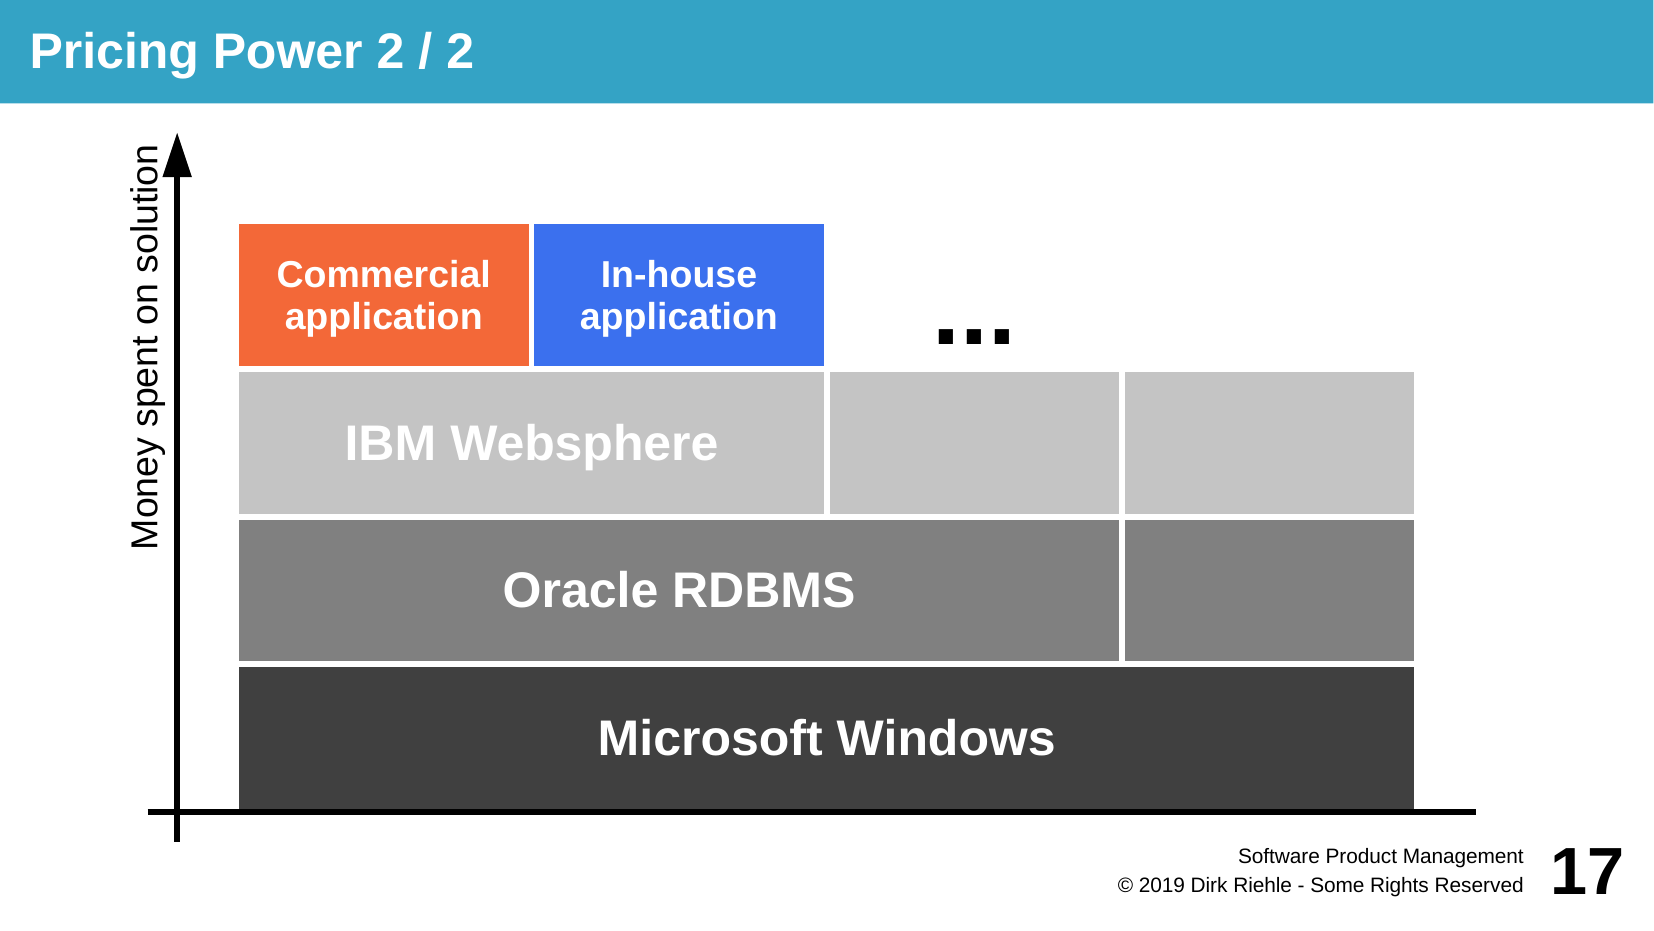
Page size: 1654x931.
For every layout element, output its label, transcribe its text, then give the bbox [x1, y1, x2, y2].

text_box Microsoft Windows [236, 665, 1418, 809]
text_box Oracle RDBMS [236, 517, 1122, 665]
text_box In-house application [531, 221, 827, 370]
text_box ... [885, 221, 1063, 369]
title Pricing Power 2 / 2 [0, 0, 1654, 104]
text_box Money spent on solution [88, 132, 178, 813]
text_box Commercial application [236, 221, 531, 369]
text_box IBM Websphere [236, 369, 826, 517]
text_box [826, 369, 1418, 665]
